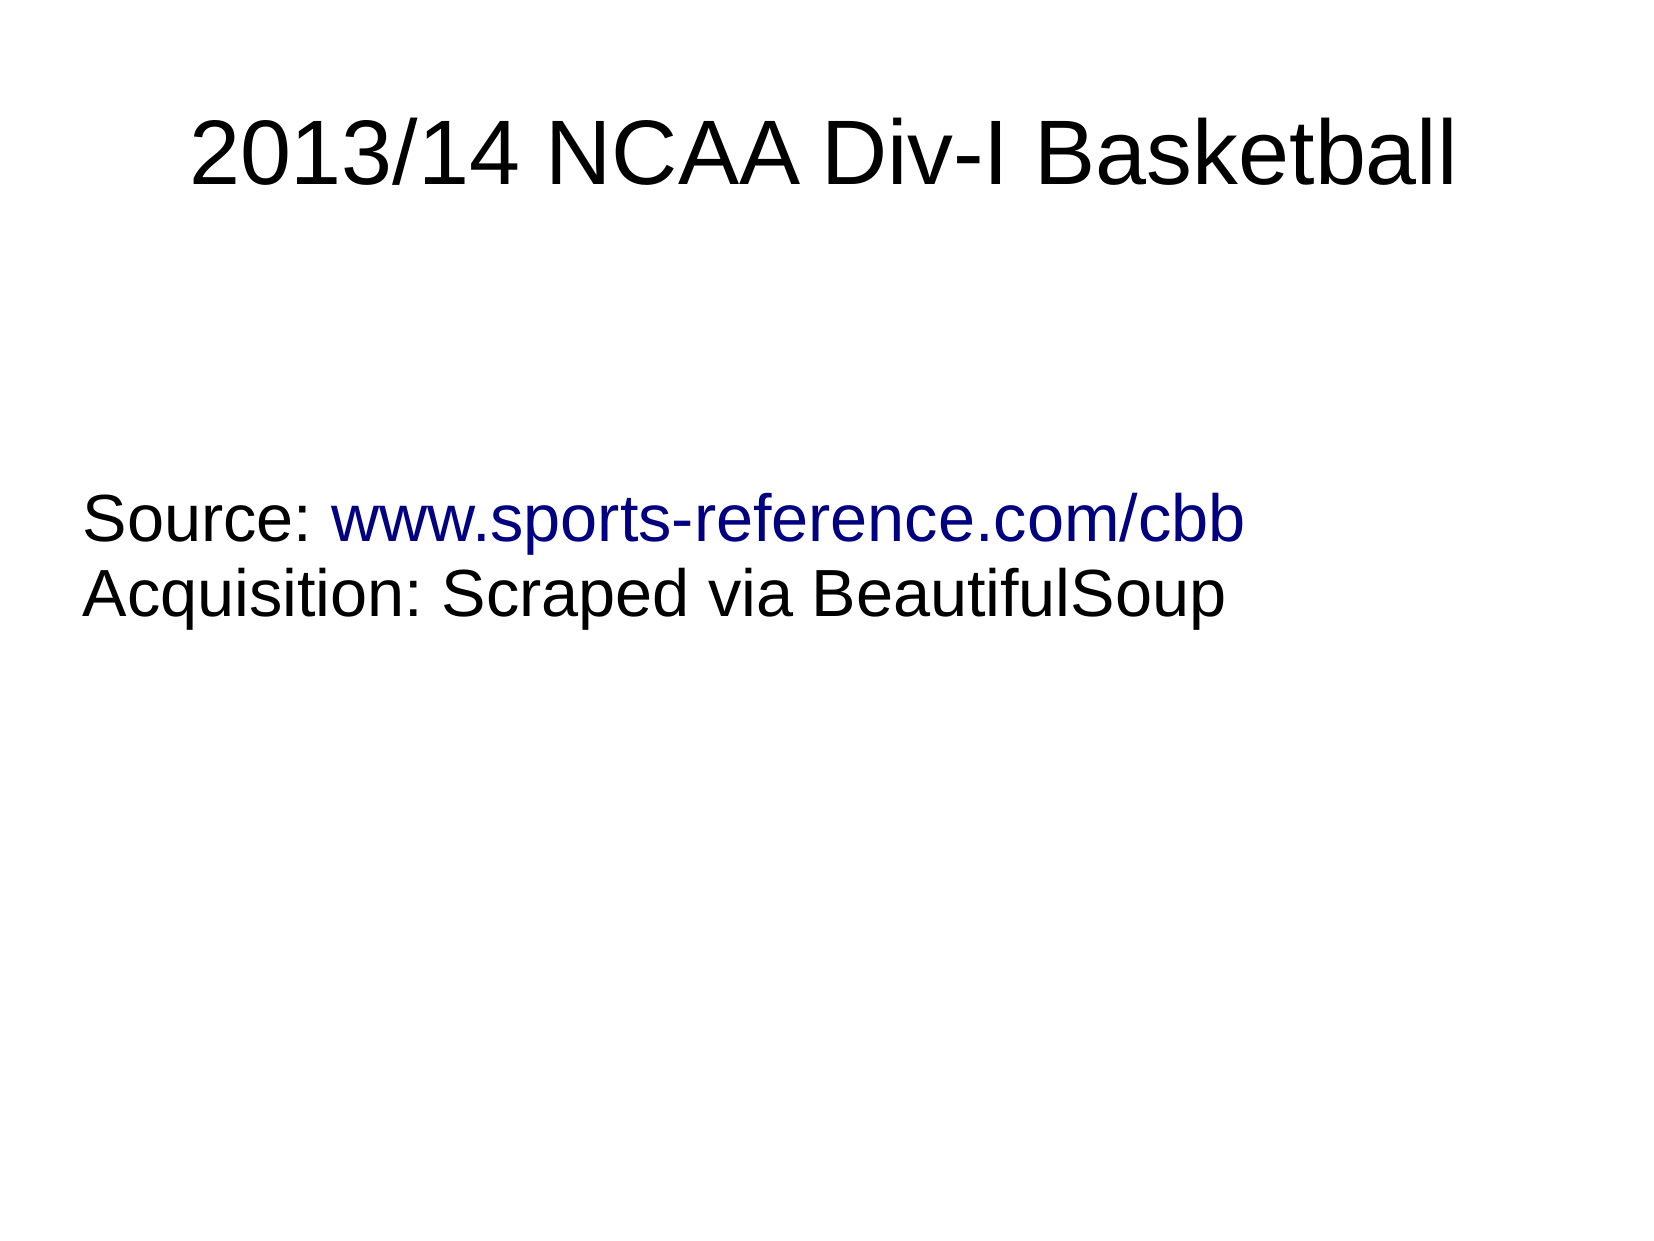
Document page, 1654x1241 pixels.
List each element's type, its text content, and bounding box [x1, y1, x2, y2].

title 2013/14 NCAA Div-I Basketball [80, 49, 1569, 257]
subtitle Source: www.sports-reference.com/cbb Acquisition: Scraped via BeautifulSoup [82, 270, 1538, 991]
